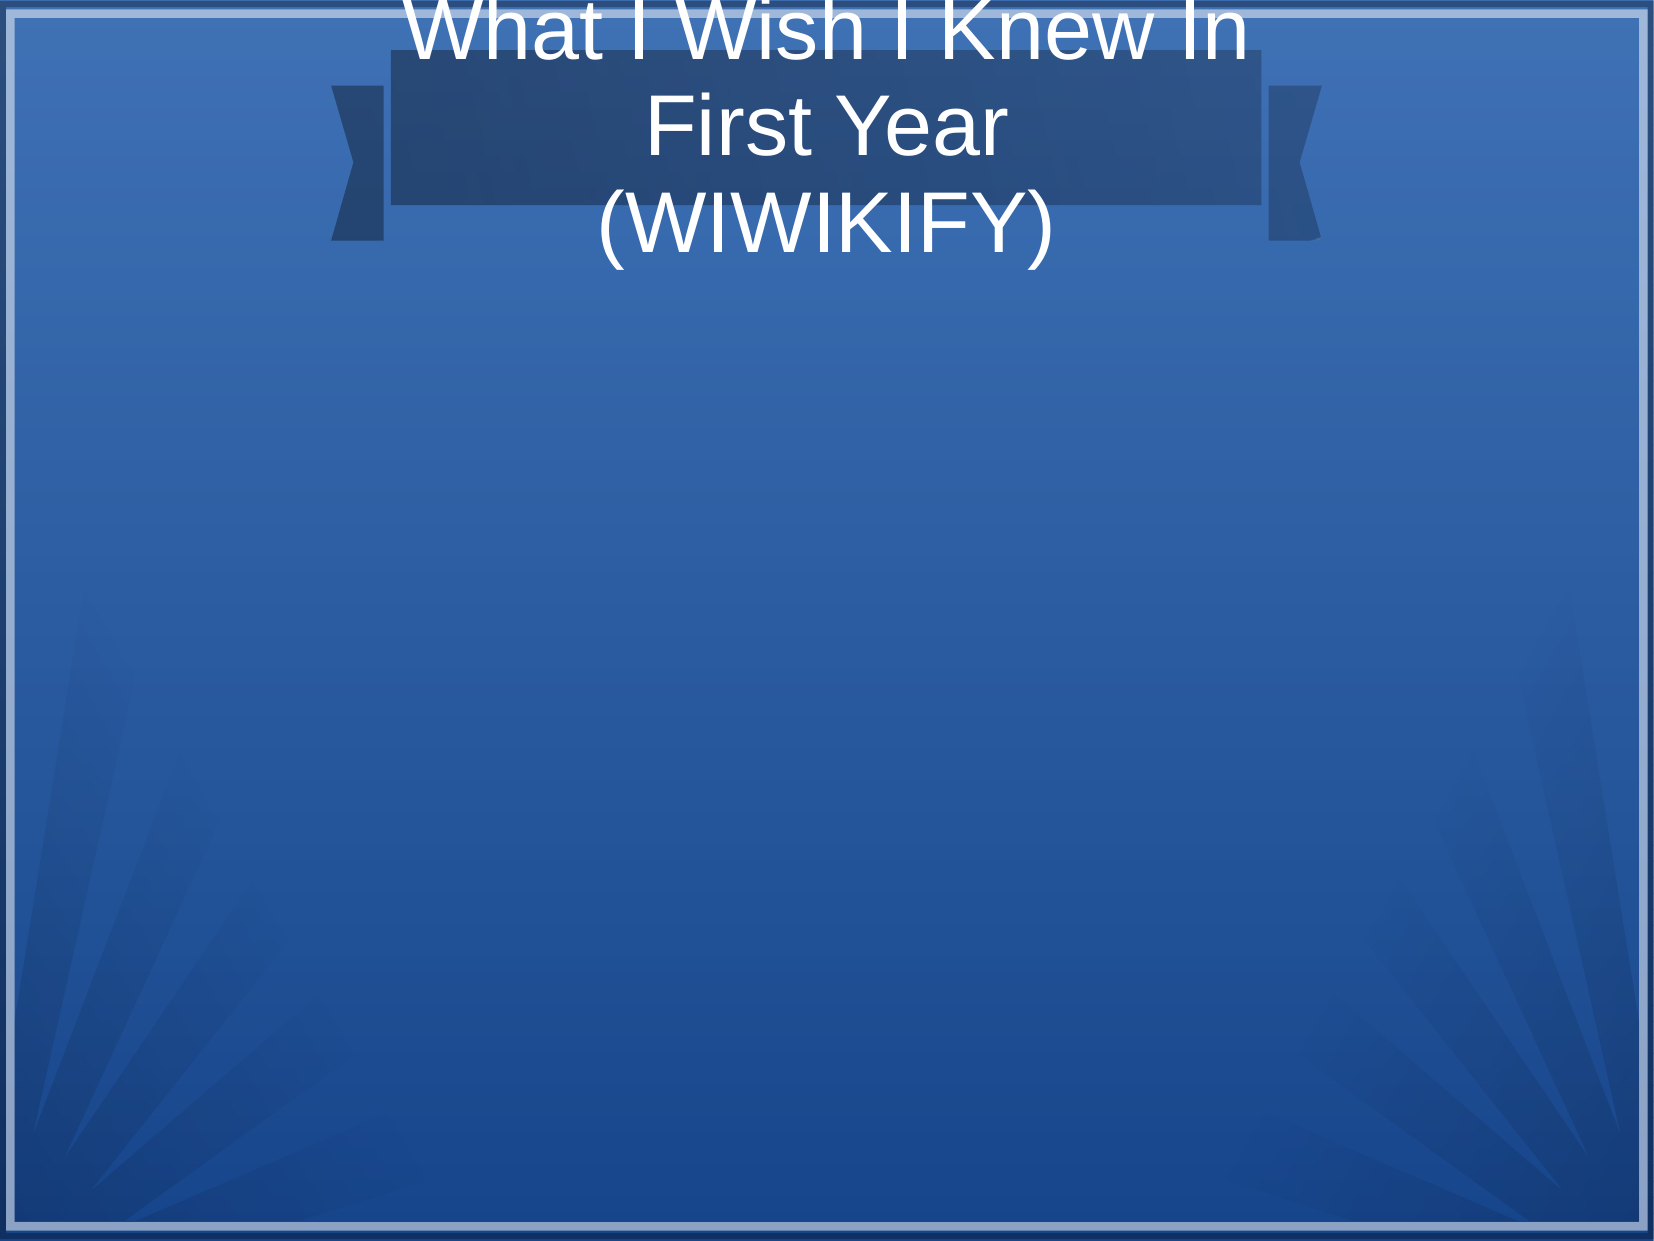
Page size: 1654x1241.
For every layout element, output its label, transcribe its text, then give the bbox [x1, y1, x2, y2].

title What I Wish I Knew In First Year (WIWIKIFY) [389, 0, 1264, 271]
